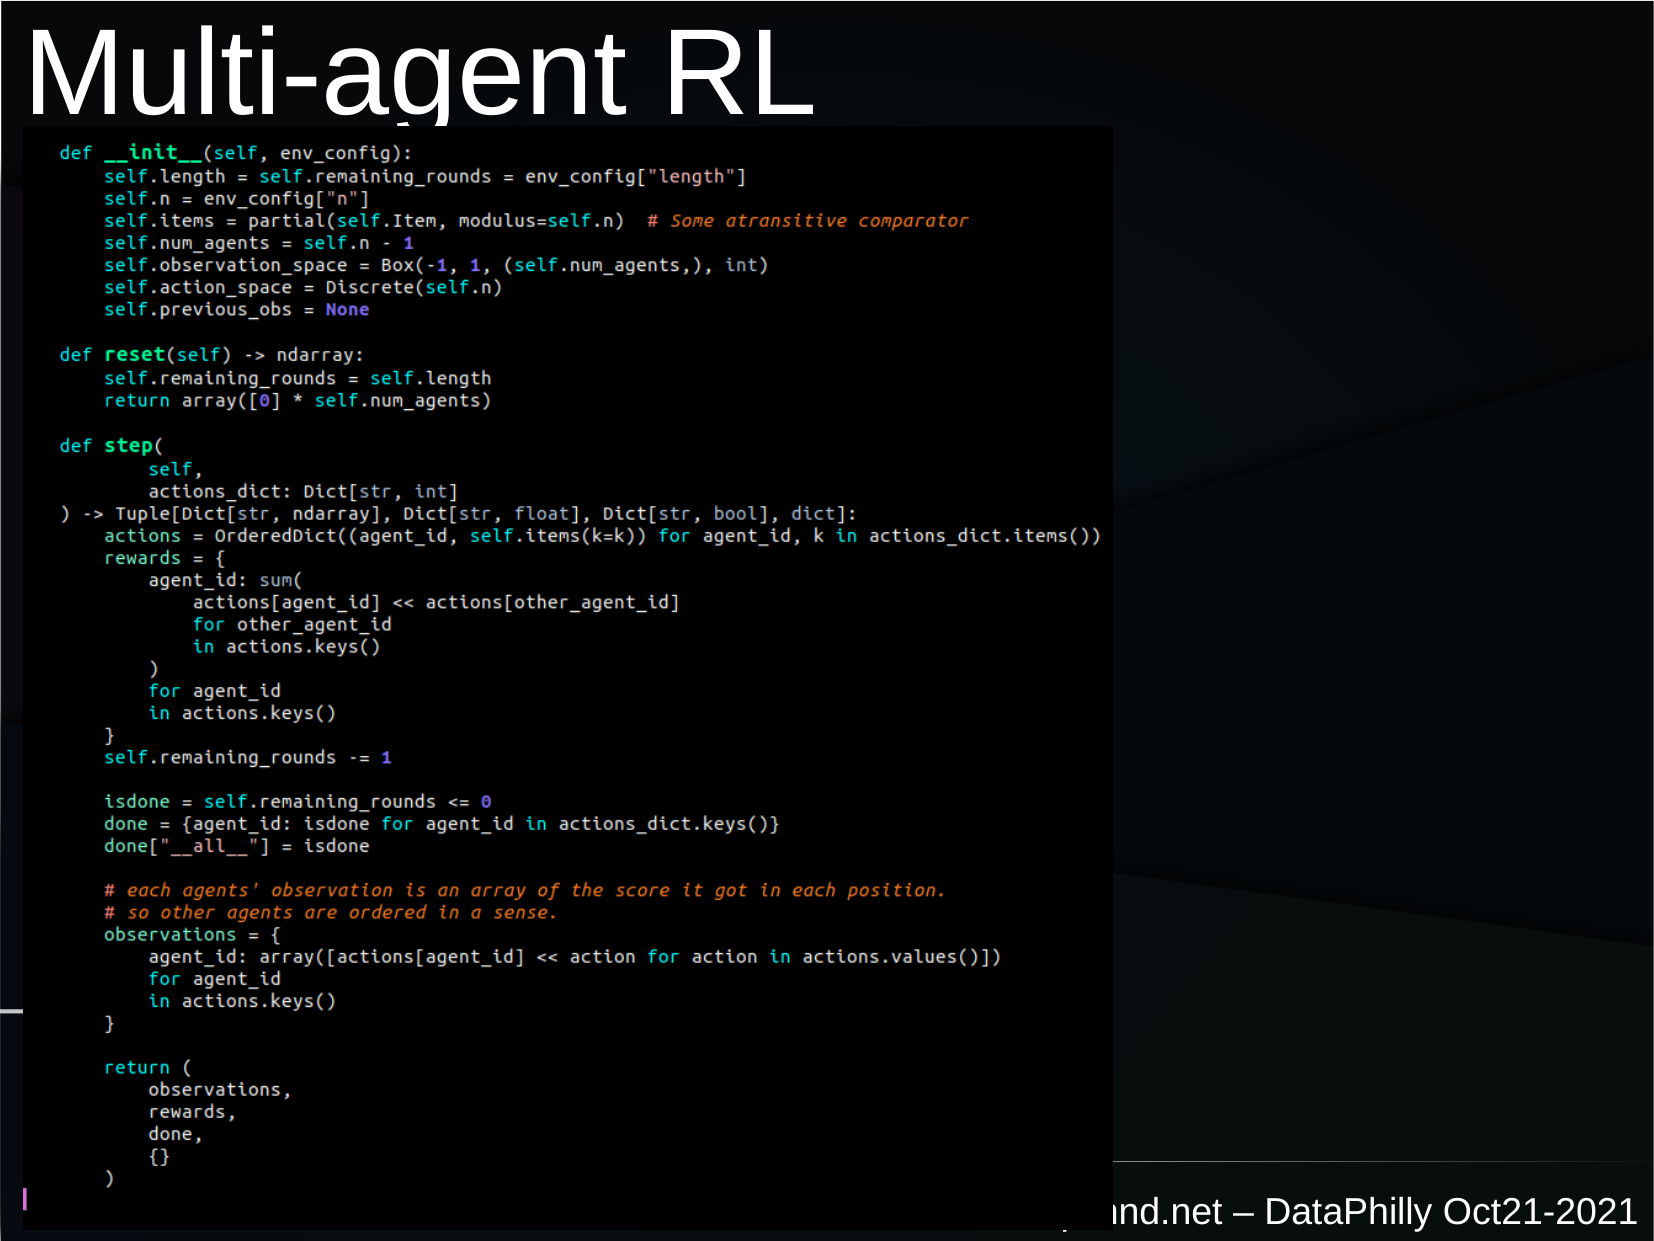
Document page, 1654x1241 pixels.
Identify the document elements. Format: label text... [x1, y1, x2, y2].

title Multi-agent RL [23, 0, 1501, 145]
picture [0, 0, 1654, 1241]
